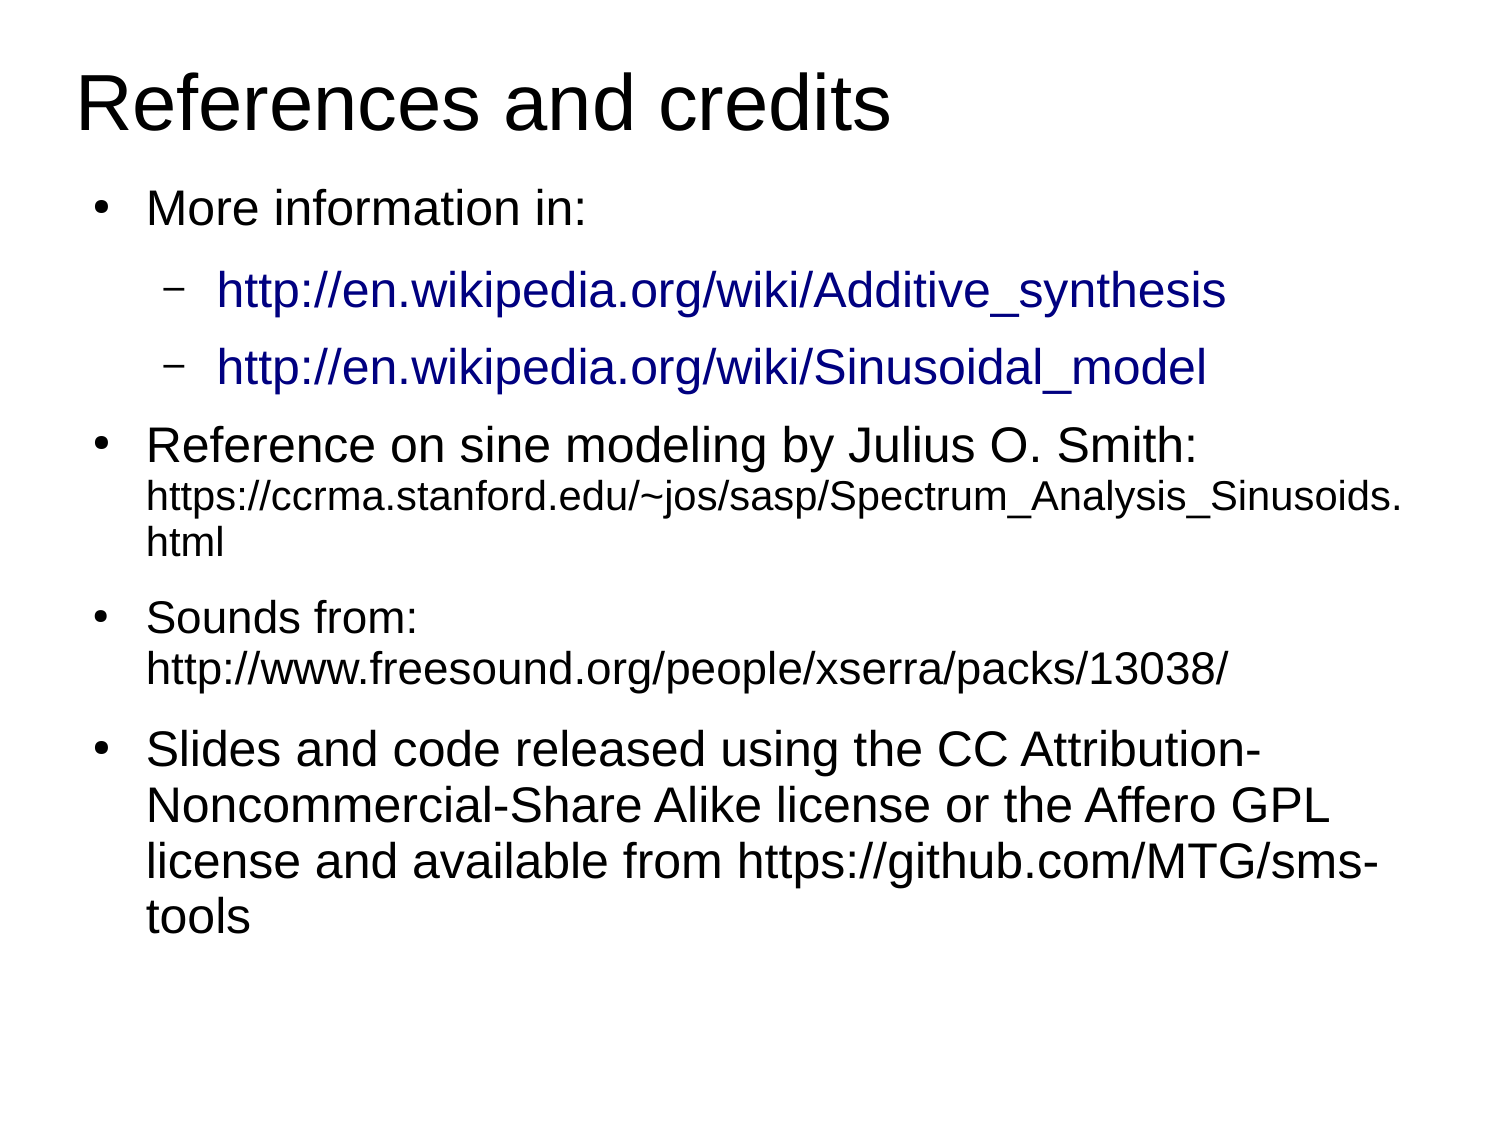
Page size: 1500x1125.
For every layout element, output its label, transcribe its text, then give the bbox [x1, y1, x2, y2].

list More information in: http://en.wikipedia.org/wiki/Additive_synthesis http://en.wikipedia.org/wiki/Sinusoidal_model Reference on sine modeling by Julius O. Smith: https://ccrma.stanford.edu/~jos/sasp/Spectrum_Analysis_Sinusoids.html Sounds from: http://www.freesound.org/people/xserra/packs/13038/ Slides and code released using the CC Attribution-Noncommercial-Share Alike license or the Affero GPL license and available from https://github.com/MTG/sms-tools [75, 179, 1425, 1006]
title References and credits [75, 9, 1425, 179]
